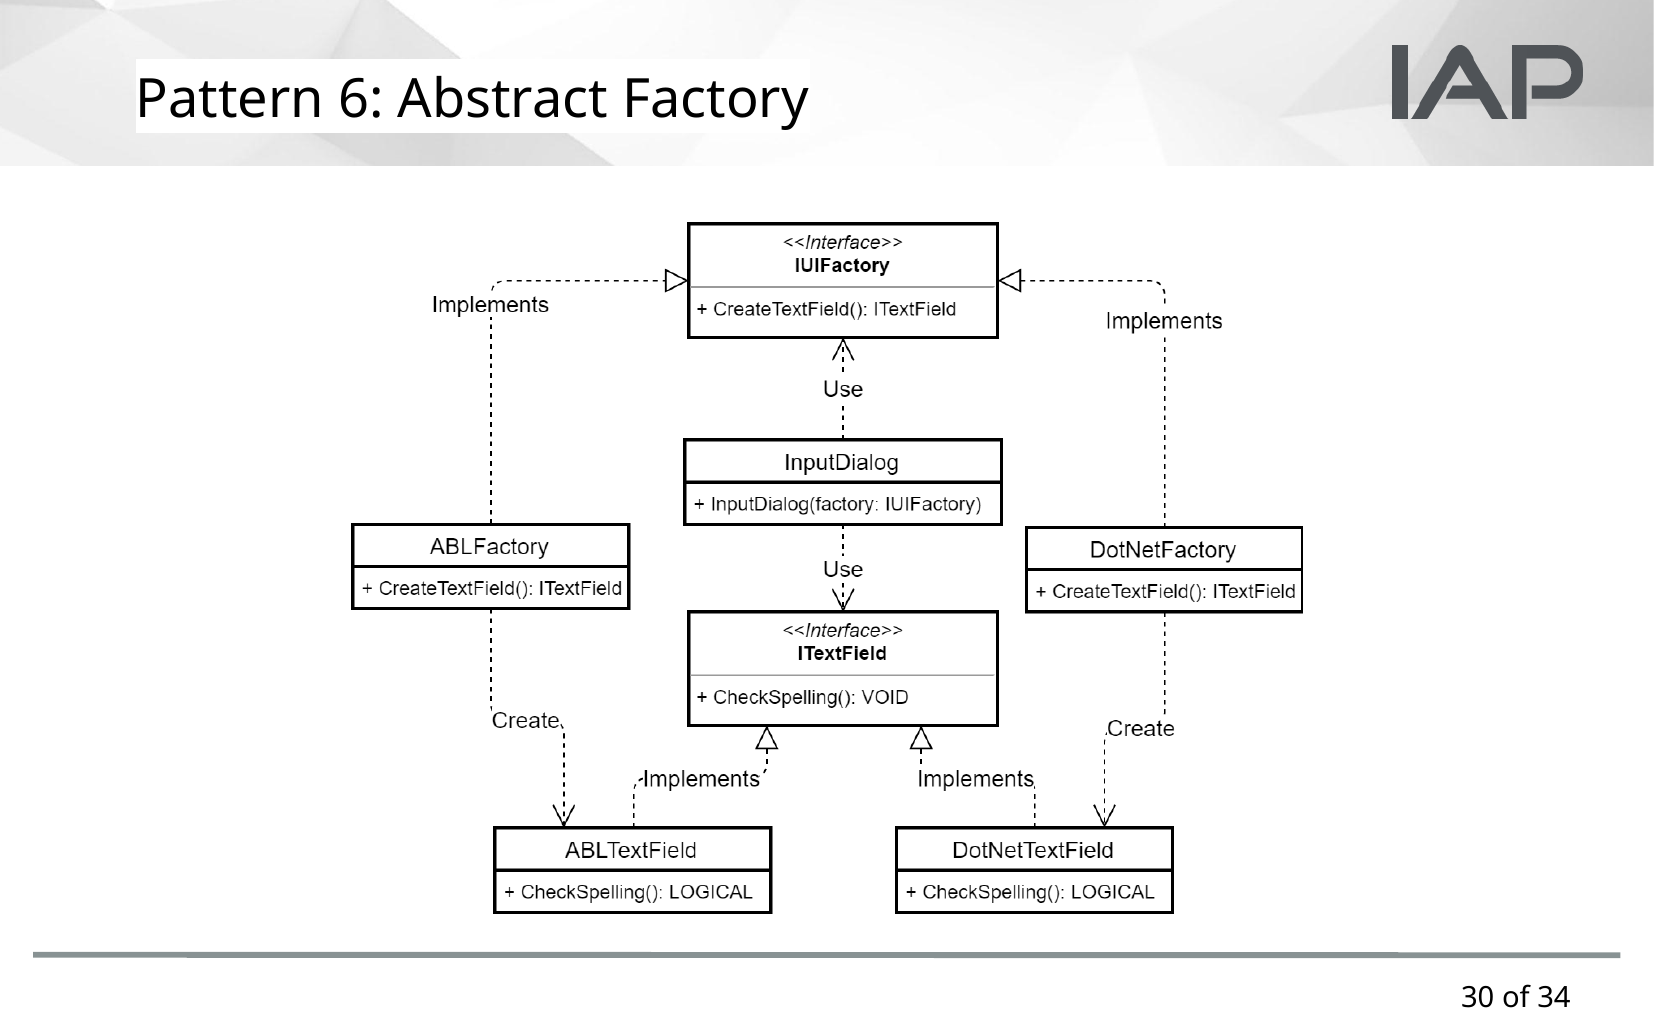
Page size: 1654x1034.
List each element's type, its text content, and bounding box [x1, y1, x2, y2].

title Pattern 6: Abstract Factory [135, 41, 1264, 152]
picture [0, 0, 1654, 166]
picture [350, 221, 1303, 916]
